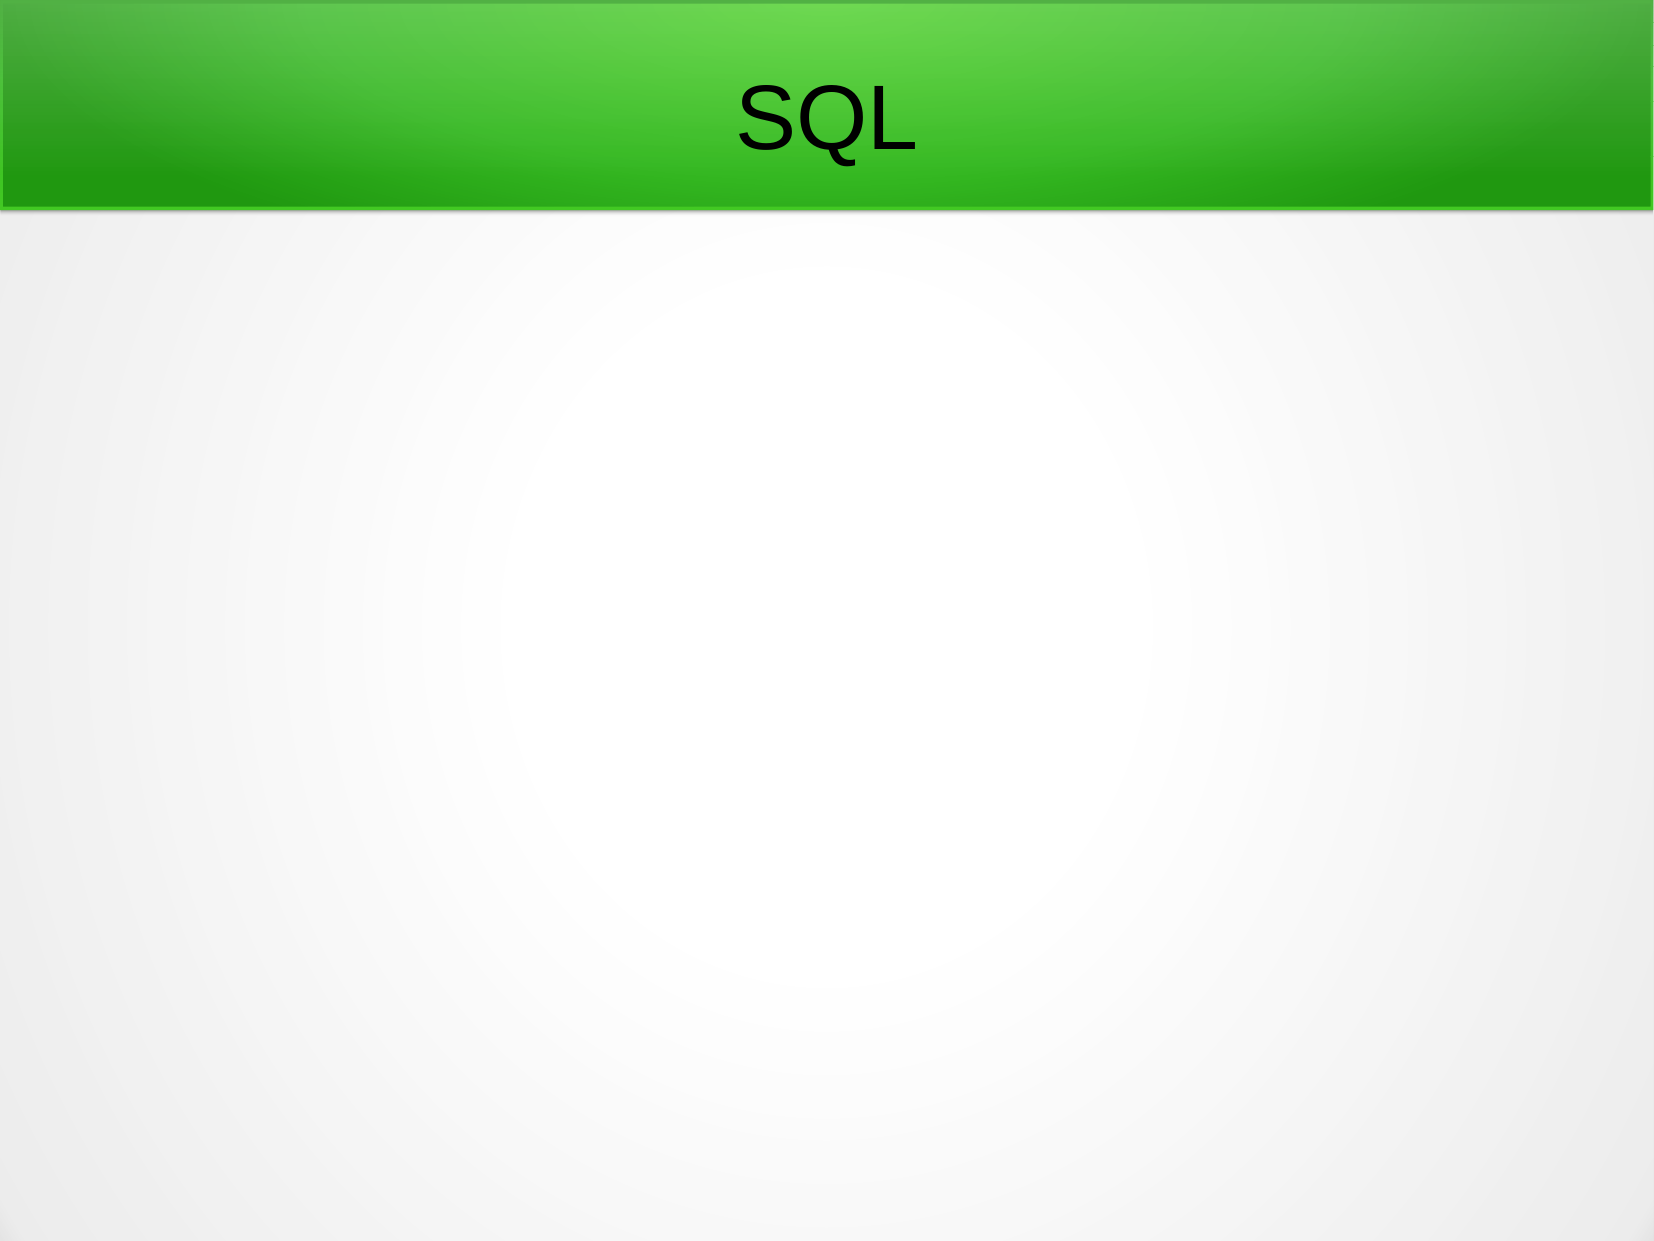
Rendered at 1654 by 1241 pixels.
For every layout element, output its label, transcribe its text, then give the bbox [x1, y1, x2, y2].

title SQL [82, 47, 1571, 189]
